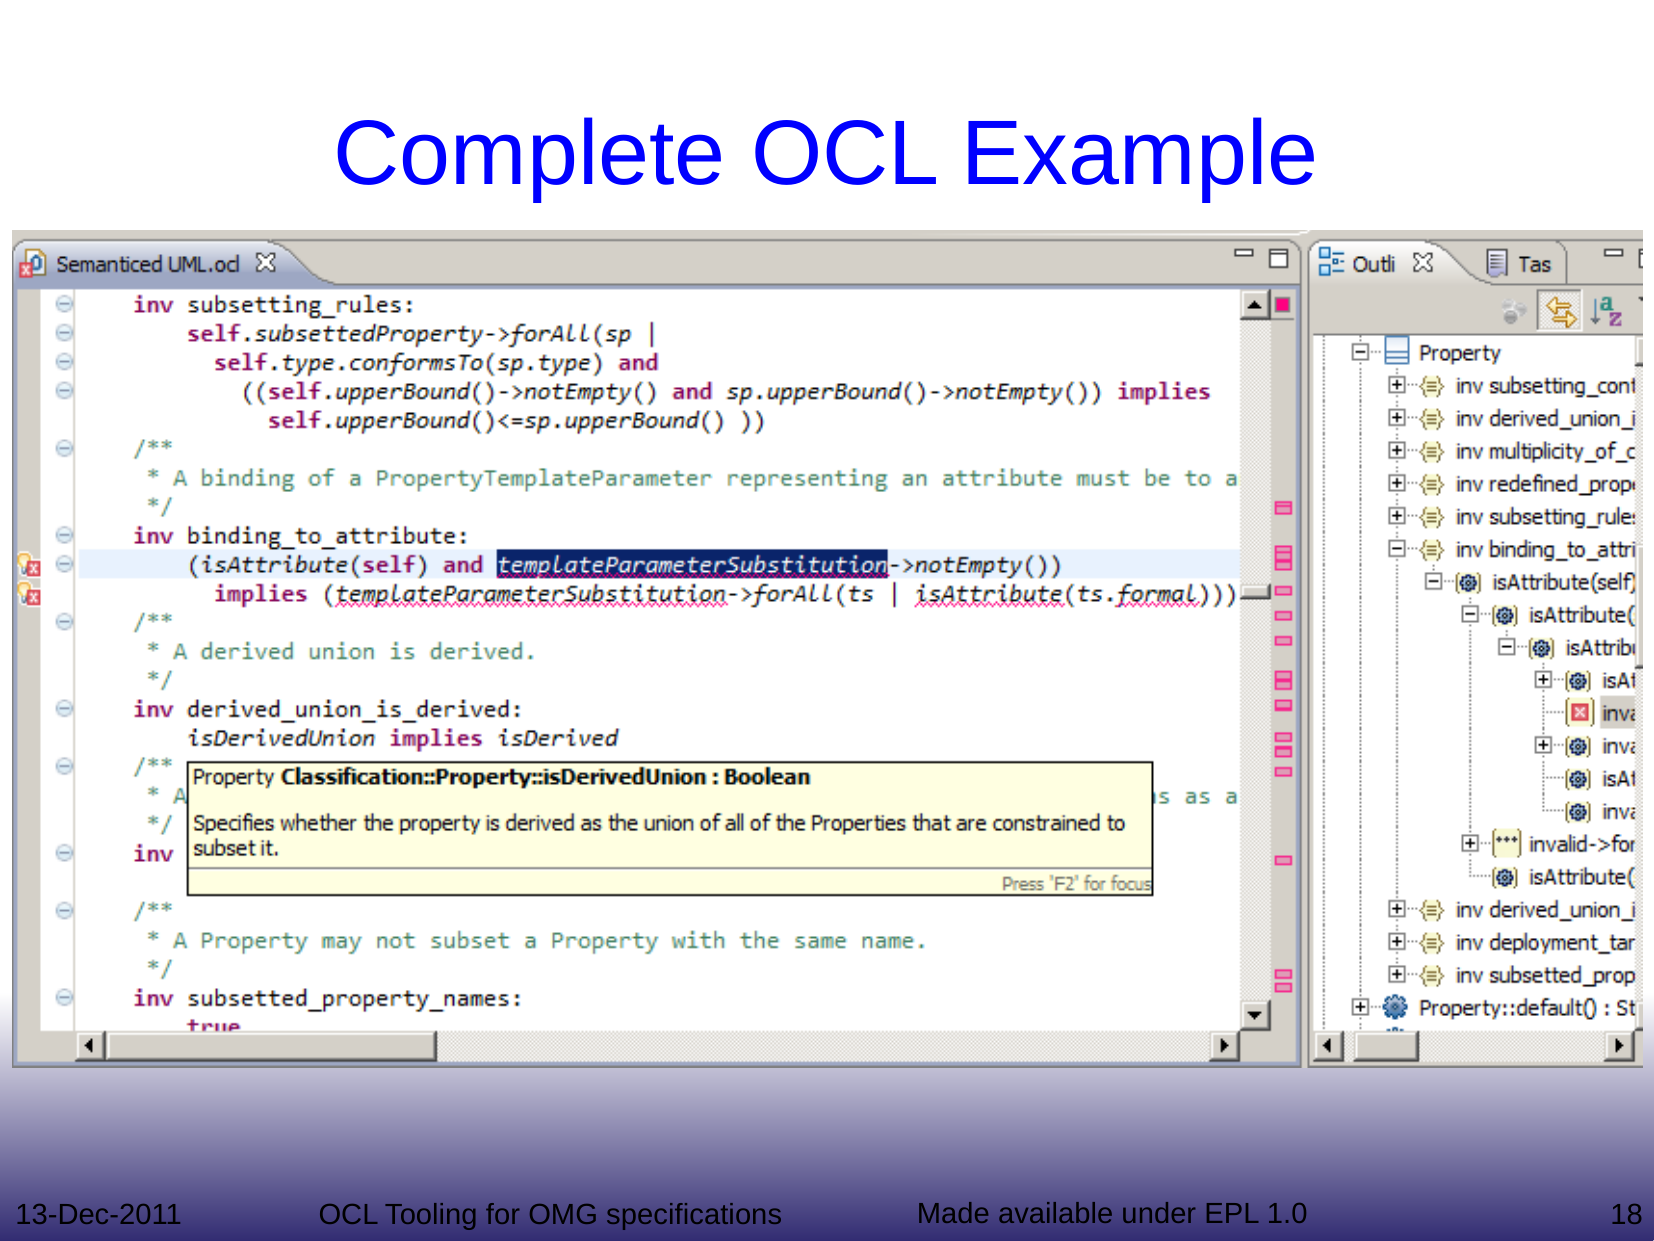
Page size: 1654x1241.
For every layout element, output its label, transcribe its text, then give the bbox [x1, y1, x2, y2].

picture [12, 230, 1643, 1068]
title Complete OCL Example [82, 49, 1571, 230]
